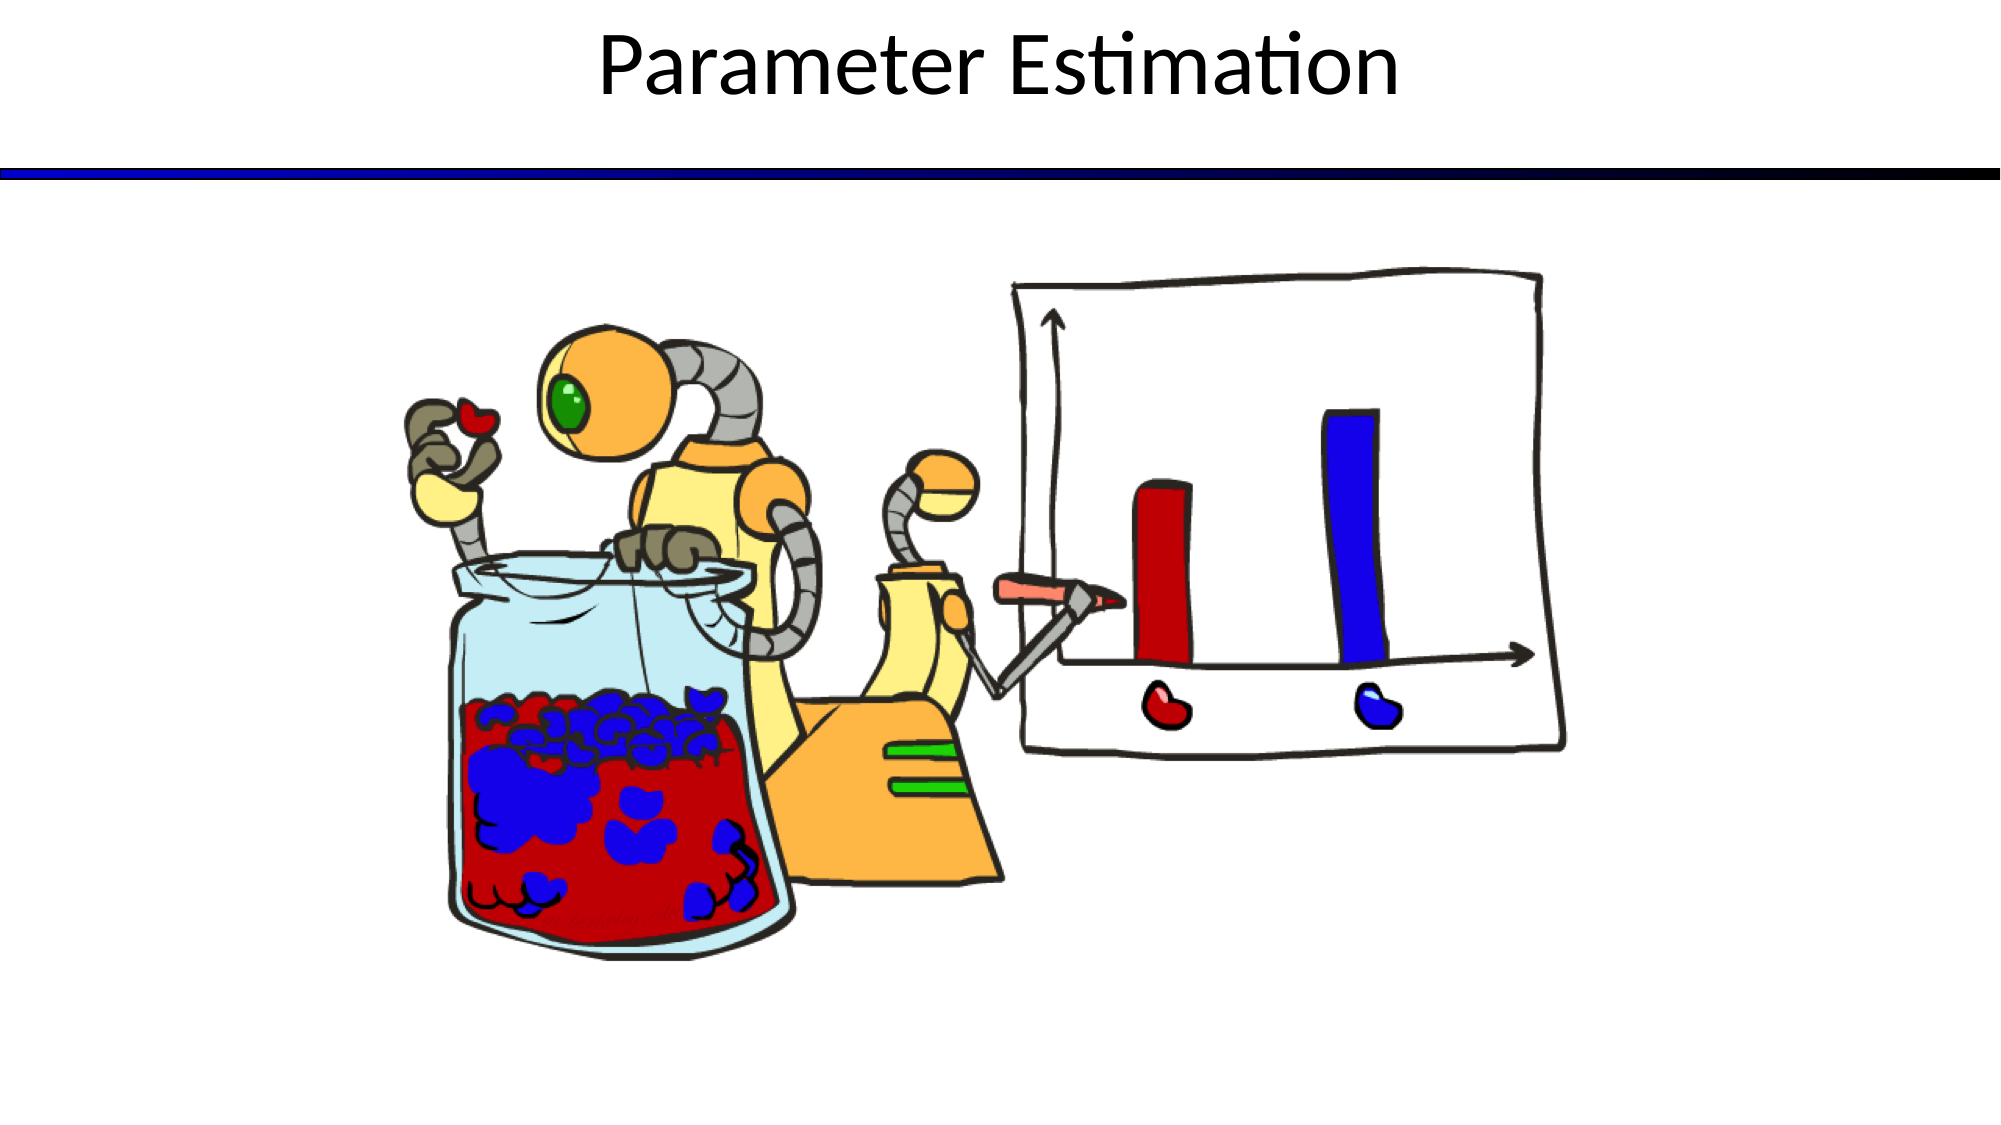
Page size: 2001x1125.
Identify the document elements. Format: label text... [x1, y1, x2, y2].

title Parameter Estimation [0, 0, 2000, 184]
picture [364, 237, 1725, 994]
